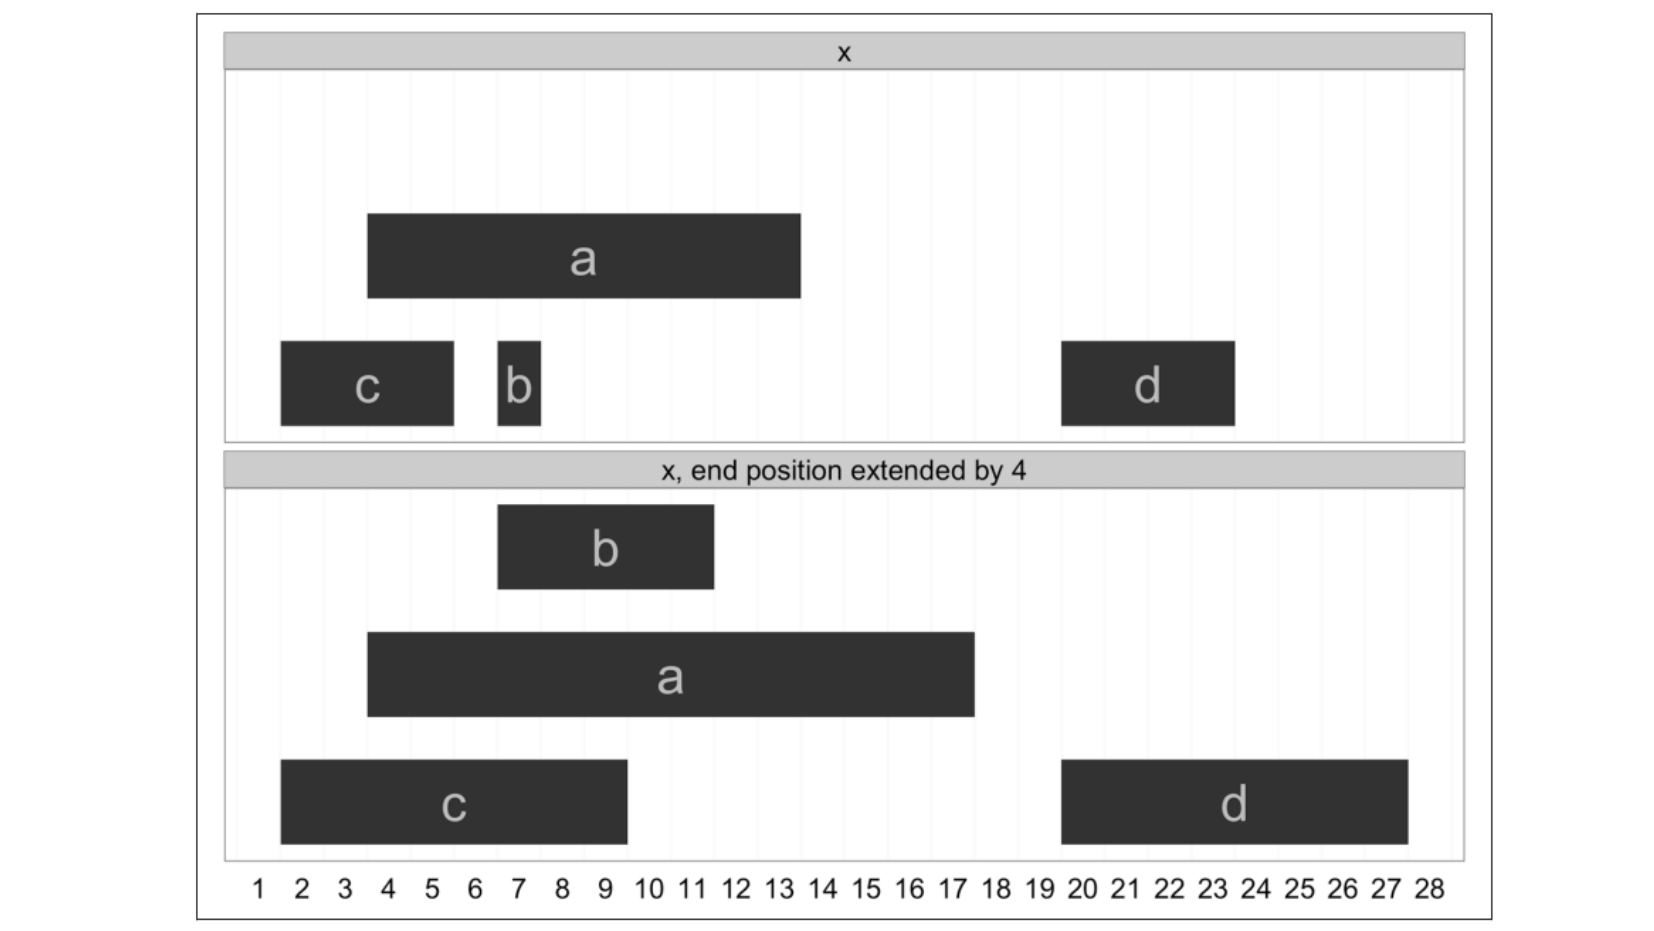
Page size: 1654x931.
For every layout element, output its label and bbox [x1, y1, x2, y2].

picture [168, 2, 1497, 931]
